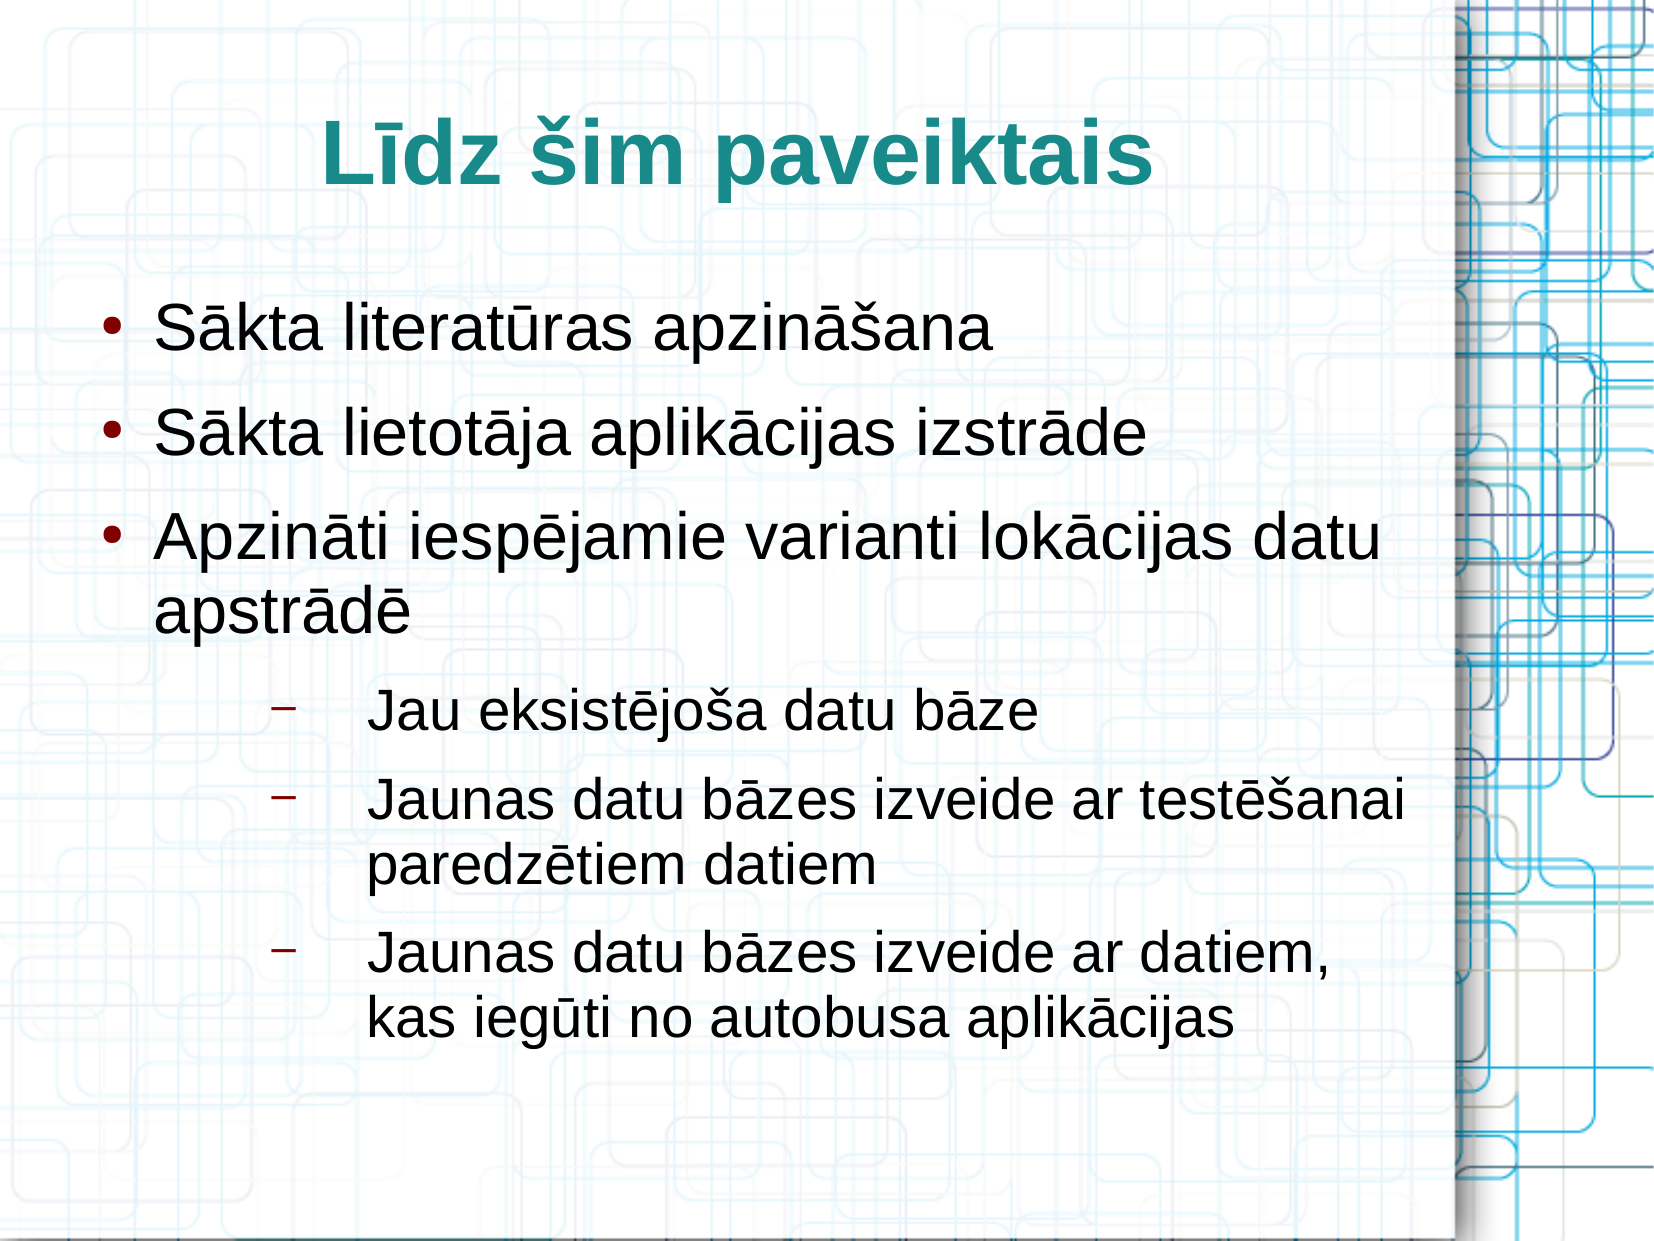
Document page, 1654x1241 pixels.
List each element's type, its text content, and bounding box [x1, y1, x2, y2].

list Sākta literatūras apzināšana Sākta lietotāja aplikācijas izstrāde Apzināti iespējamie varianti lokācijas datu apstrādē Jau eksistējoša datu bāze Jaunas datu bāzes izveide ar testēšanai paredzētiem datiem Jaunas datu bāzes izveide ar datiem, kas iegūti no autobusa aplikācijas [82, 290, 1418, 1109]
picture [0, 0, 1654, 1241]
title Līdz šim paveiktais [59, 49, 1418, 257]
